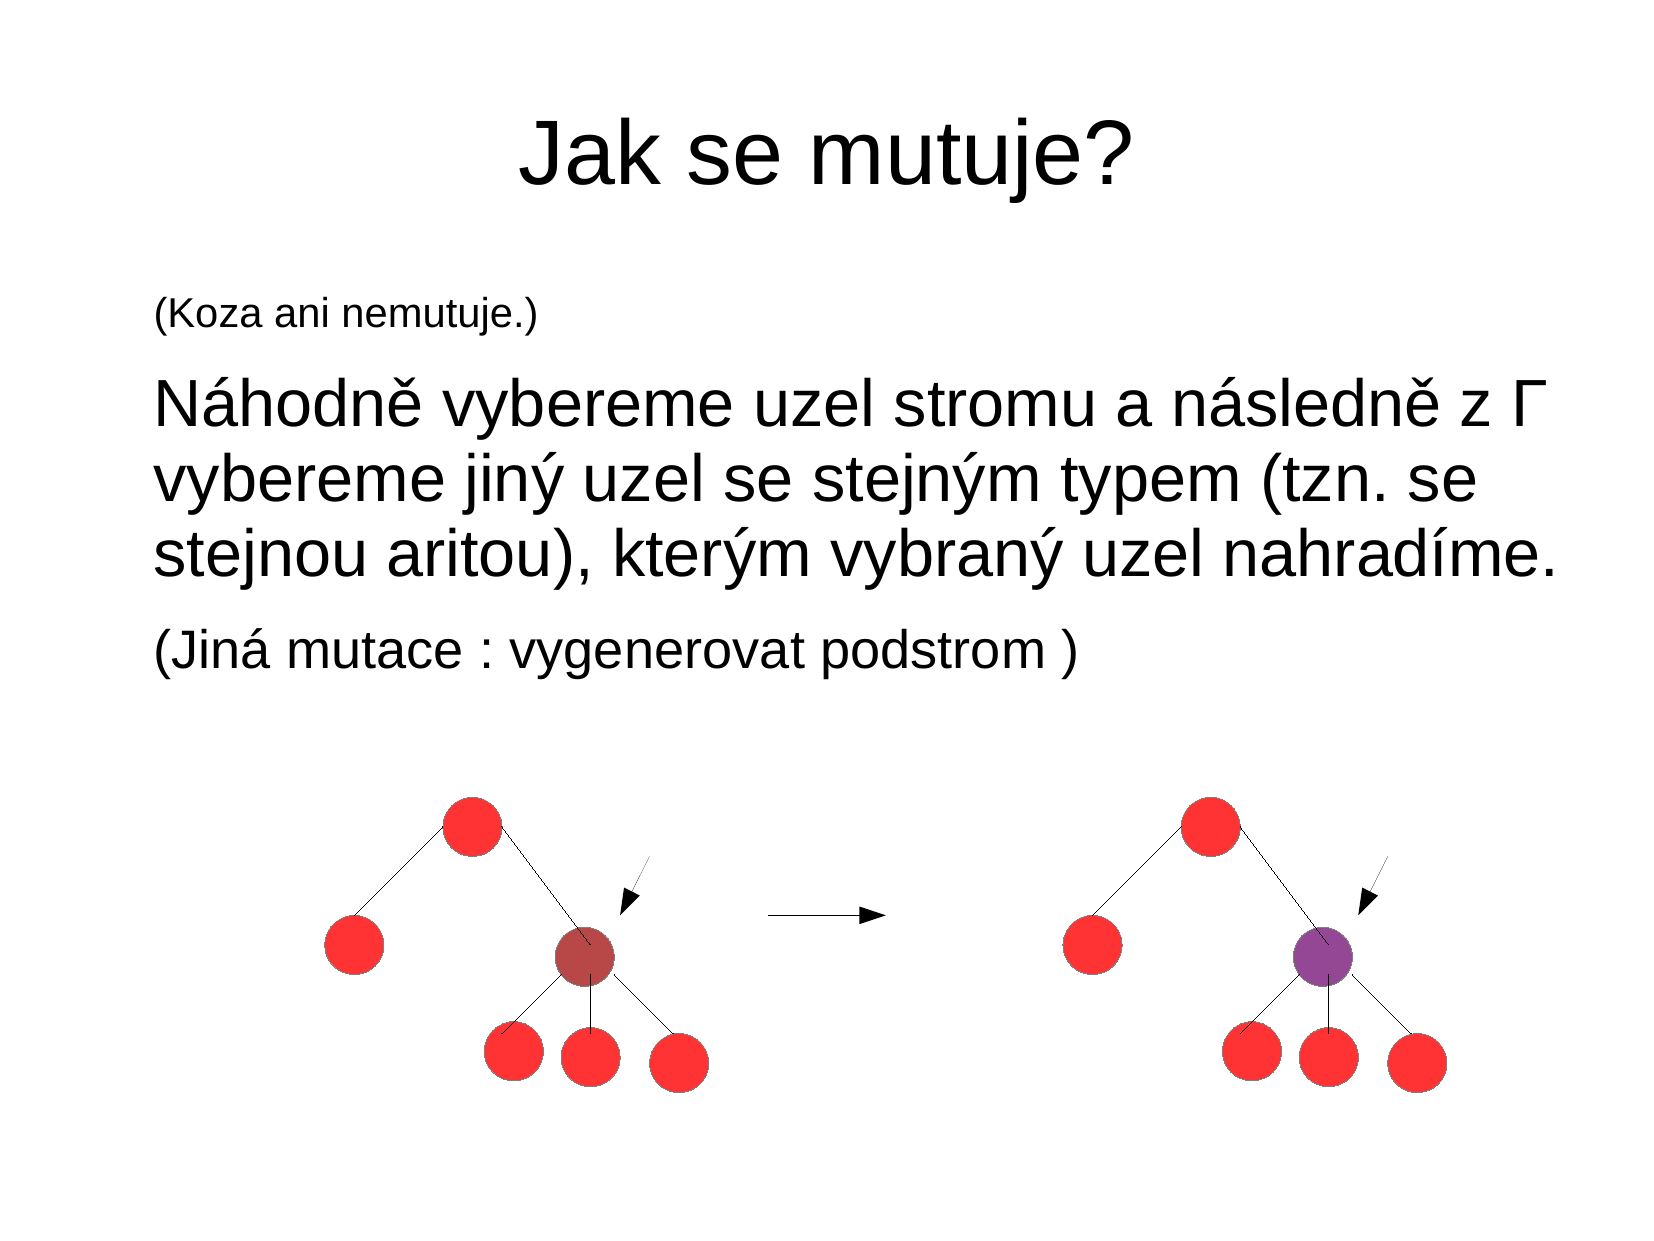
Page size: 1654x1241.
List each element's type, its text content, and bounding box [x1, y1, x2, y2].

text_box [561, 1027, 621, 1087]
text_box [324, 915, 384, 975]
text_box [1293, 927, 1353, 987]
text_box [1299, 1027, 1359, 1087]
title Jak se mutuje? [82, 49, 1571, 257]
text_box [484, 1021, 544, 1081]
text_box [555, 927, 615, 987]
text_box [649, 1033, 709, 1093]
text_box [1181, 797, 1241, 857]
text_box [1222, 1021, 1282, 1081]
text_box [1062, 915, 1123, 975]
text_box [442, 797, 503, 857]
list (Koza ani nemutuje.) Náhodně vybereme uzel stromu a následně z Γ vybereme jiný uzel se stejným typem (tzn. se stejnou aritou), kterým vybraný uzel nahradíme. (Jiná mutace : vygenerovat podstrom ) [82, 290, 1571, 1010]
text_box [1387, 1033, 1447, 1093]
